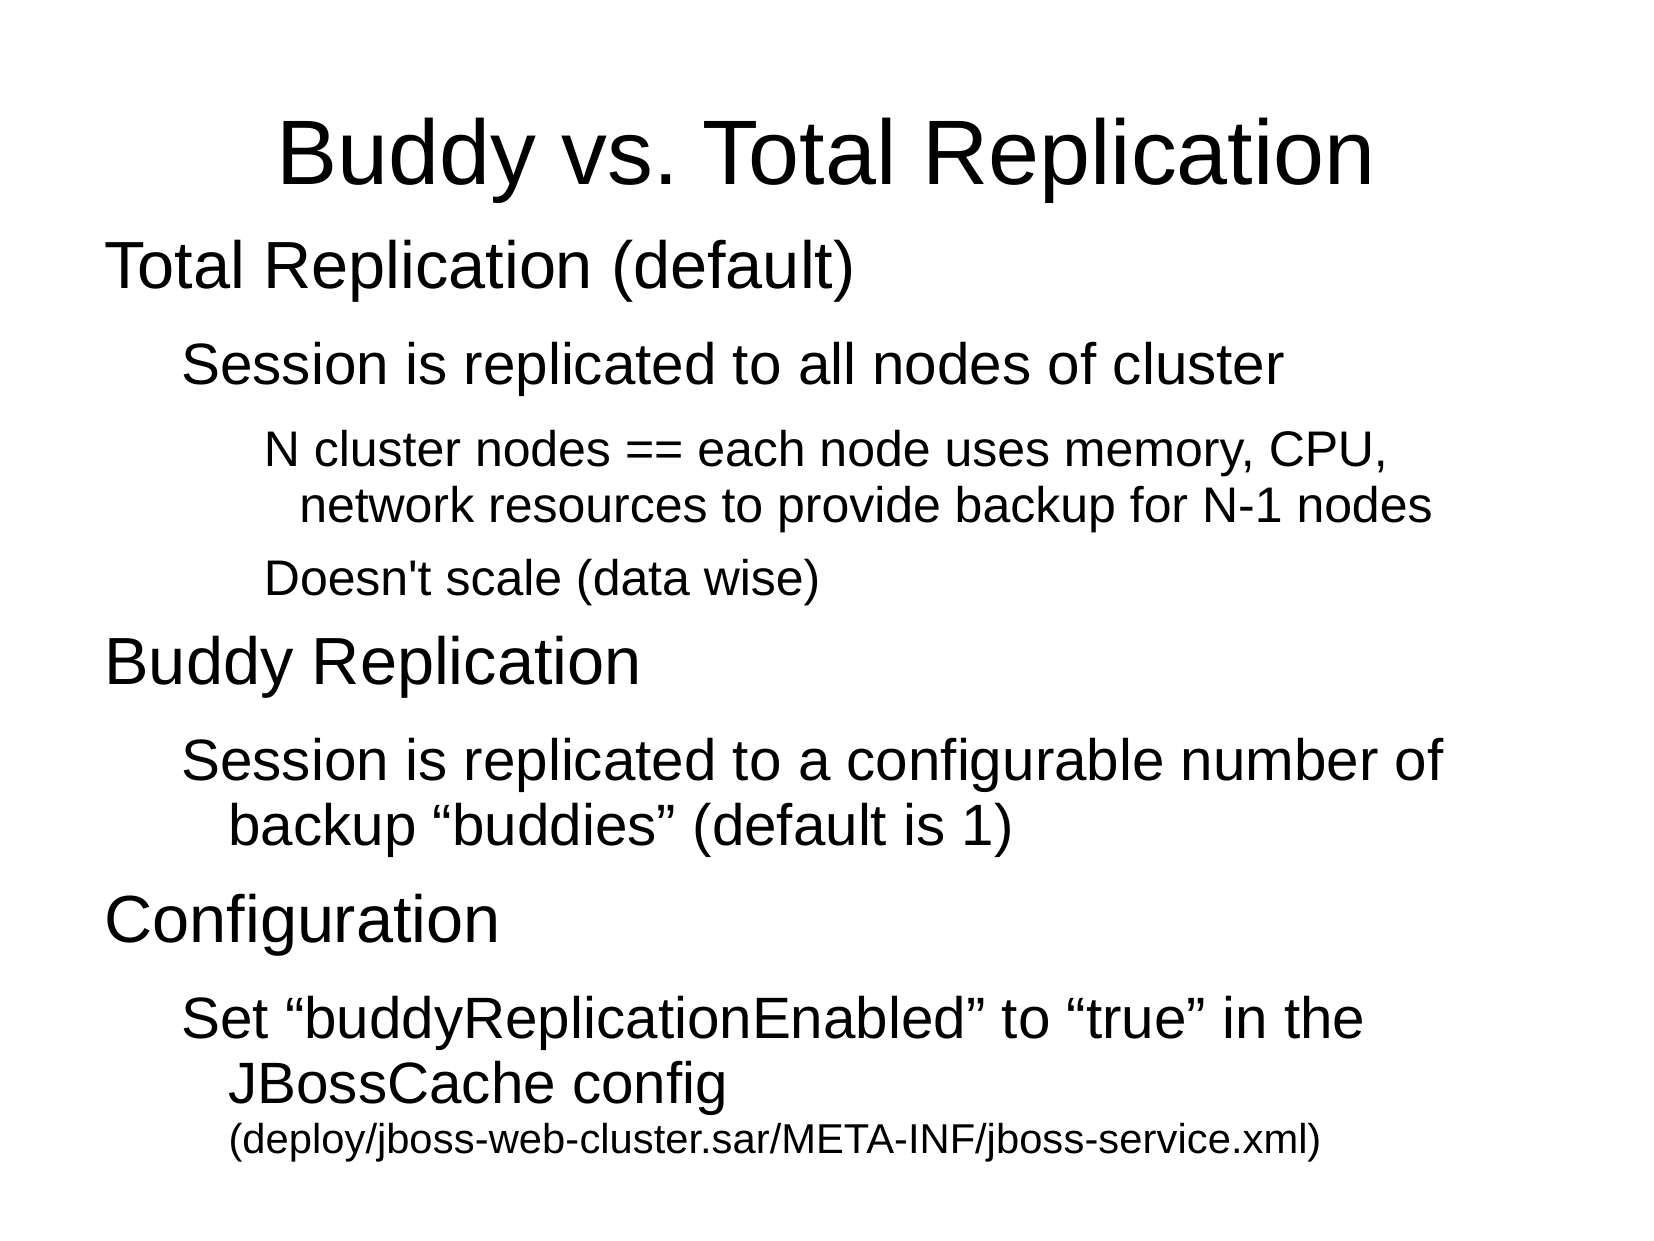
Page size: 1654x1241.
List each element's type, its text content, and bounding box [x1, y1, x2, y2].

title Buddy vs. Total Replication [82, 56, 1571, 250]
list Total Replication (default) Session is replicated to all nodes of cluster N cluster nodes == each node uses memory, CPU, network resources to provide backup for N-1 nodes Doesn't scale (data wise) Buddy Replication Session is replicated to a configurable number of backup “buddies” (default is 1) Configuration Set “buddyReplicationEnabled” to “true” in the JBossCache config (deploy/jboss-web-cluster.sar/META-INF/jboss-service.xml) [86, 228, 1576, 1163]
